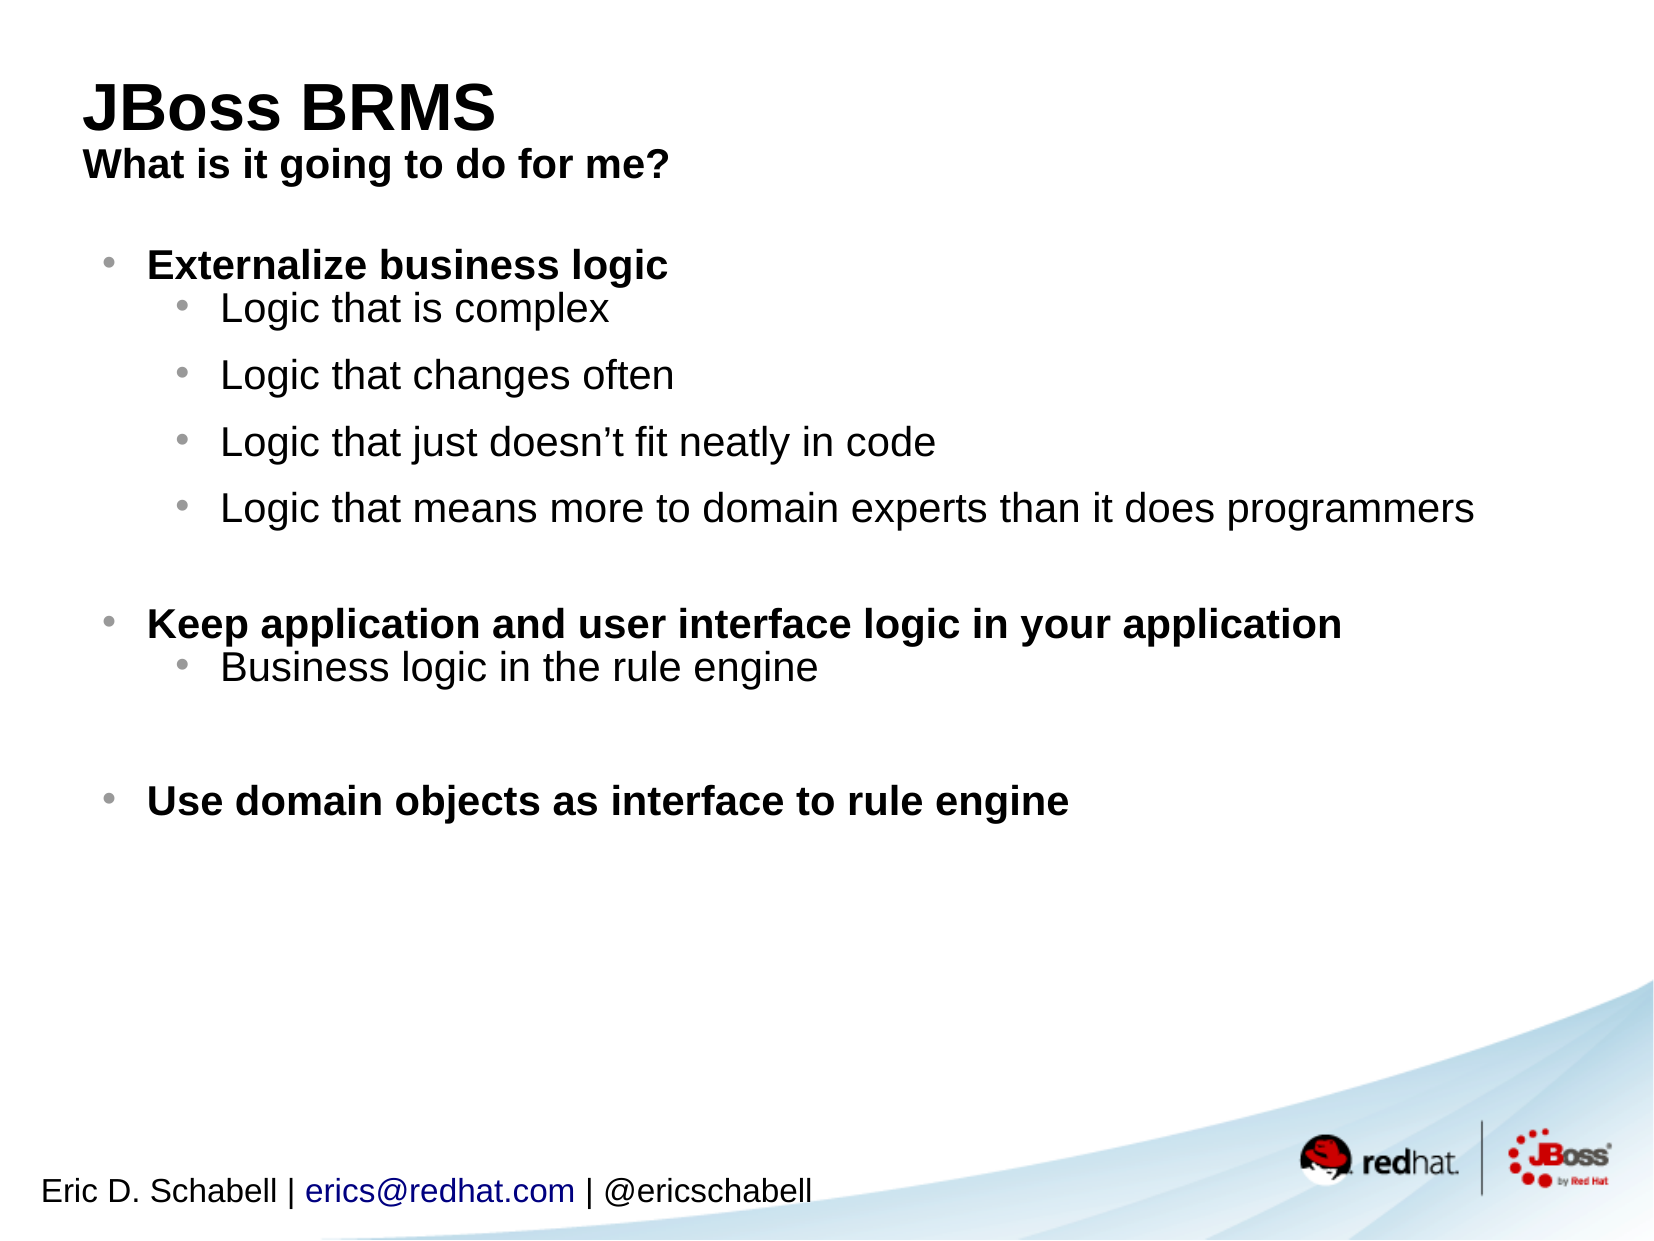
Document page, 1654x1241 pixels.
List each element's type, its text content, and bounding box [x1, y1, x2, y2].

title JBoss BRMS What is it going to do for me? [82, 44, 1571, 218]
picture [3, 0, 1654, 1240]
list Externalize business logic Logic that is complex Logic that changes often Logic that just doesn’t fit neatly in code Logic that means more to domain experts than it does programmers Keep application and user interface logic in your application Business logic in the rule engine Use domain objects as interface to rule engine [86, 244, 1575, 1024]
